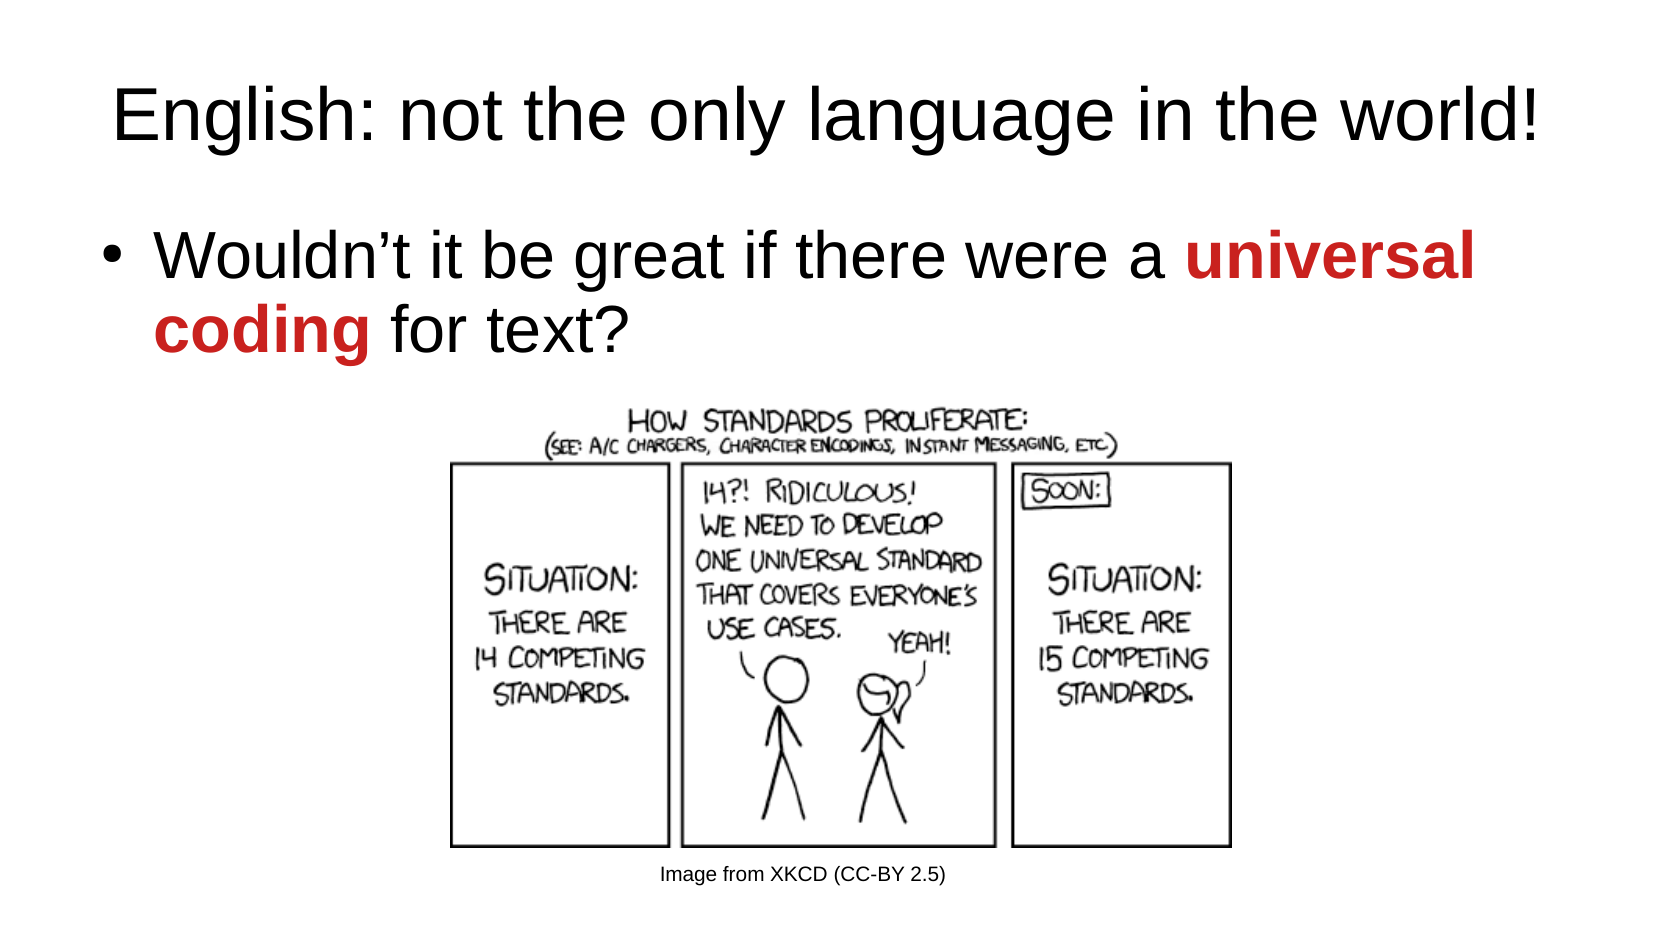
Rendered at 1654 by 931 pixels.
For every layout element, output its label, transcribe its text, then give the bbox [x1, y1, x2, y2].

list Wouldn’t it be great if there were a universal coding for text? [82, 217, 1571, 758]
title English: not the only language in the world! [82, 37, 1571, 193]
picture [450, 404, 1232, 848]
text_box Image from XKCD (CC-BY 2.5) [645, 855, 1021, 901]
